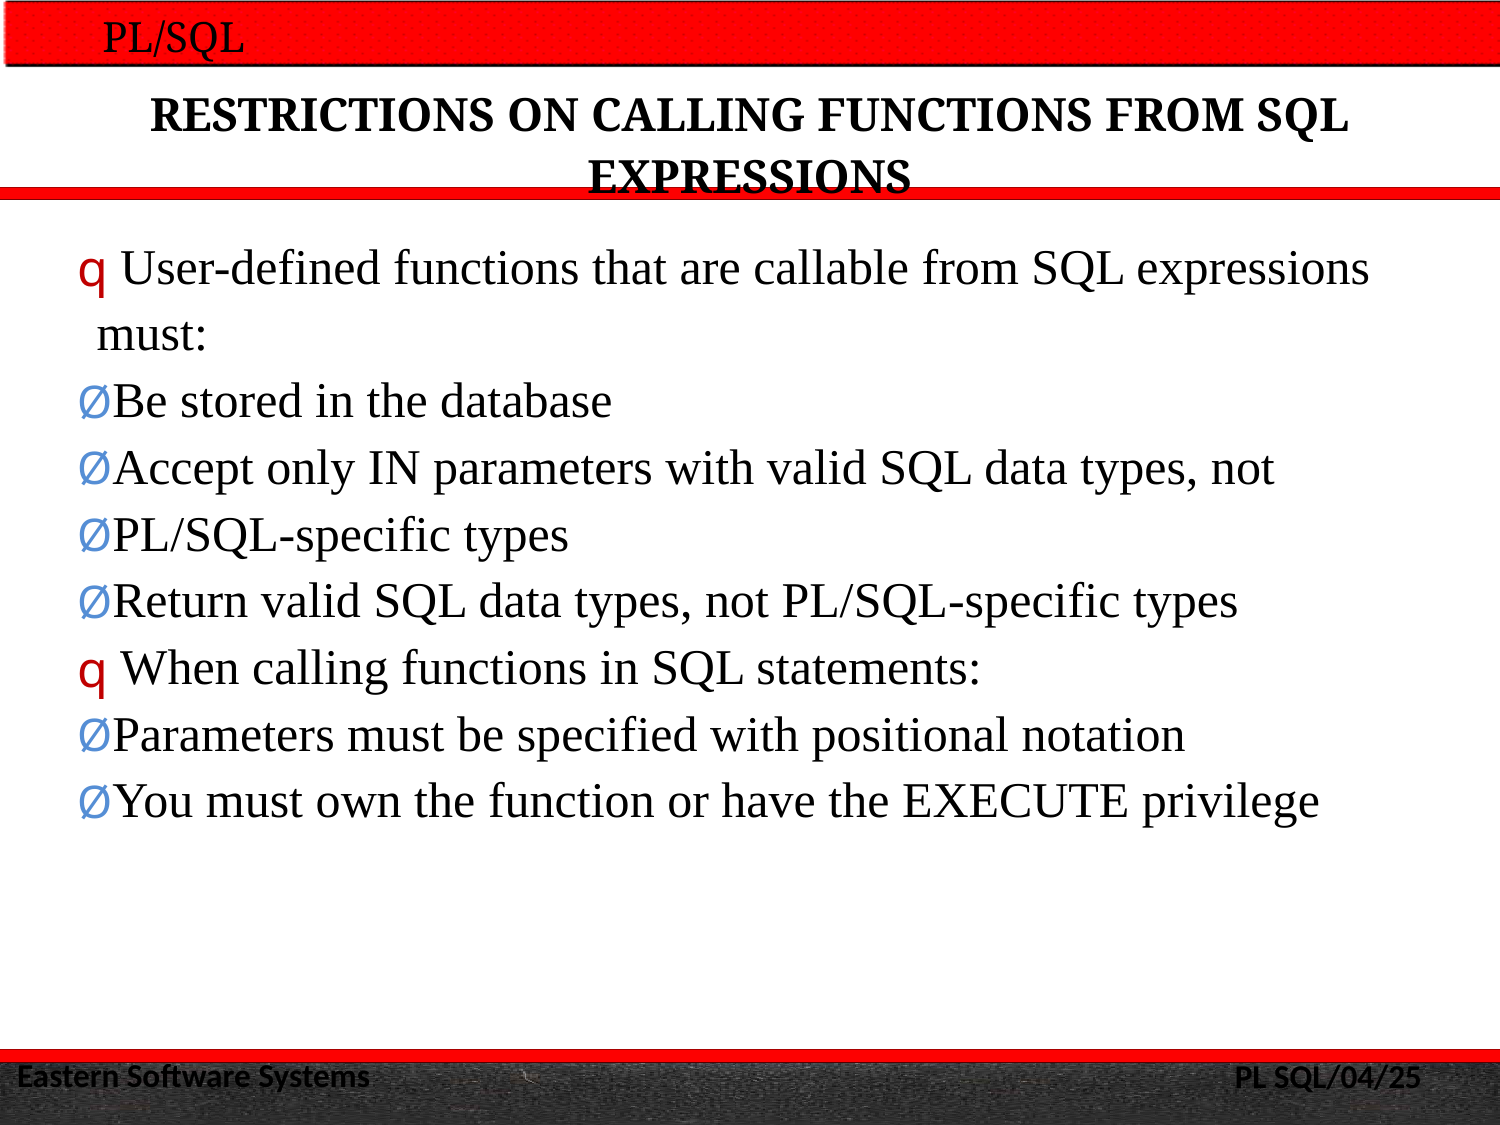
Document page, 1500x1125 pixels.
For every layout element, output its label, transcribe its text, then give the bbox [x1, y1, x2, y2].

picture [288, 0, 1500, 69]
picture [0, 0, 87, 69]
text_box PL SQL/04/25 [379, 1056, 1500, 1125]
picture [0, 1050, 1500, 1125]
text_box RESTRICTIONS ON CALLING FUNCTIONS FROM SQL EXPRESSIONS [0, 74, 1500, 215]
text_box User-defined functions that are callable from SQL expressions must: Be stored in the database Accept only IN parameters with valid SQL data types, not PL/SQL-specific types Return valid SQL data types, not PL/SQL-specific types When calling functions in SQL statements: Parameters must be specified with positional notation You must own the function or have the EXECUTE privilege [74, 237, 1438, 1013]
text_box Eastern Software Systems [2, 1054, 386, 1103]
text_box PL/SQL [87, 0, 288, 72]
